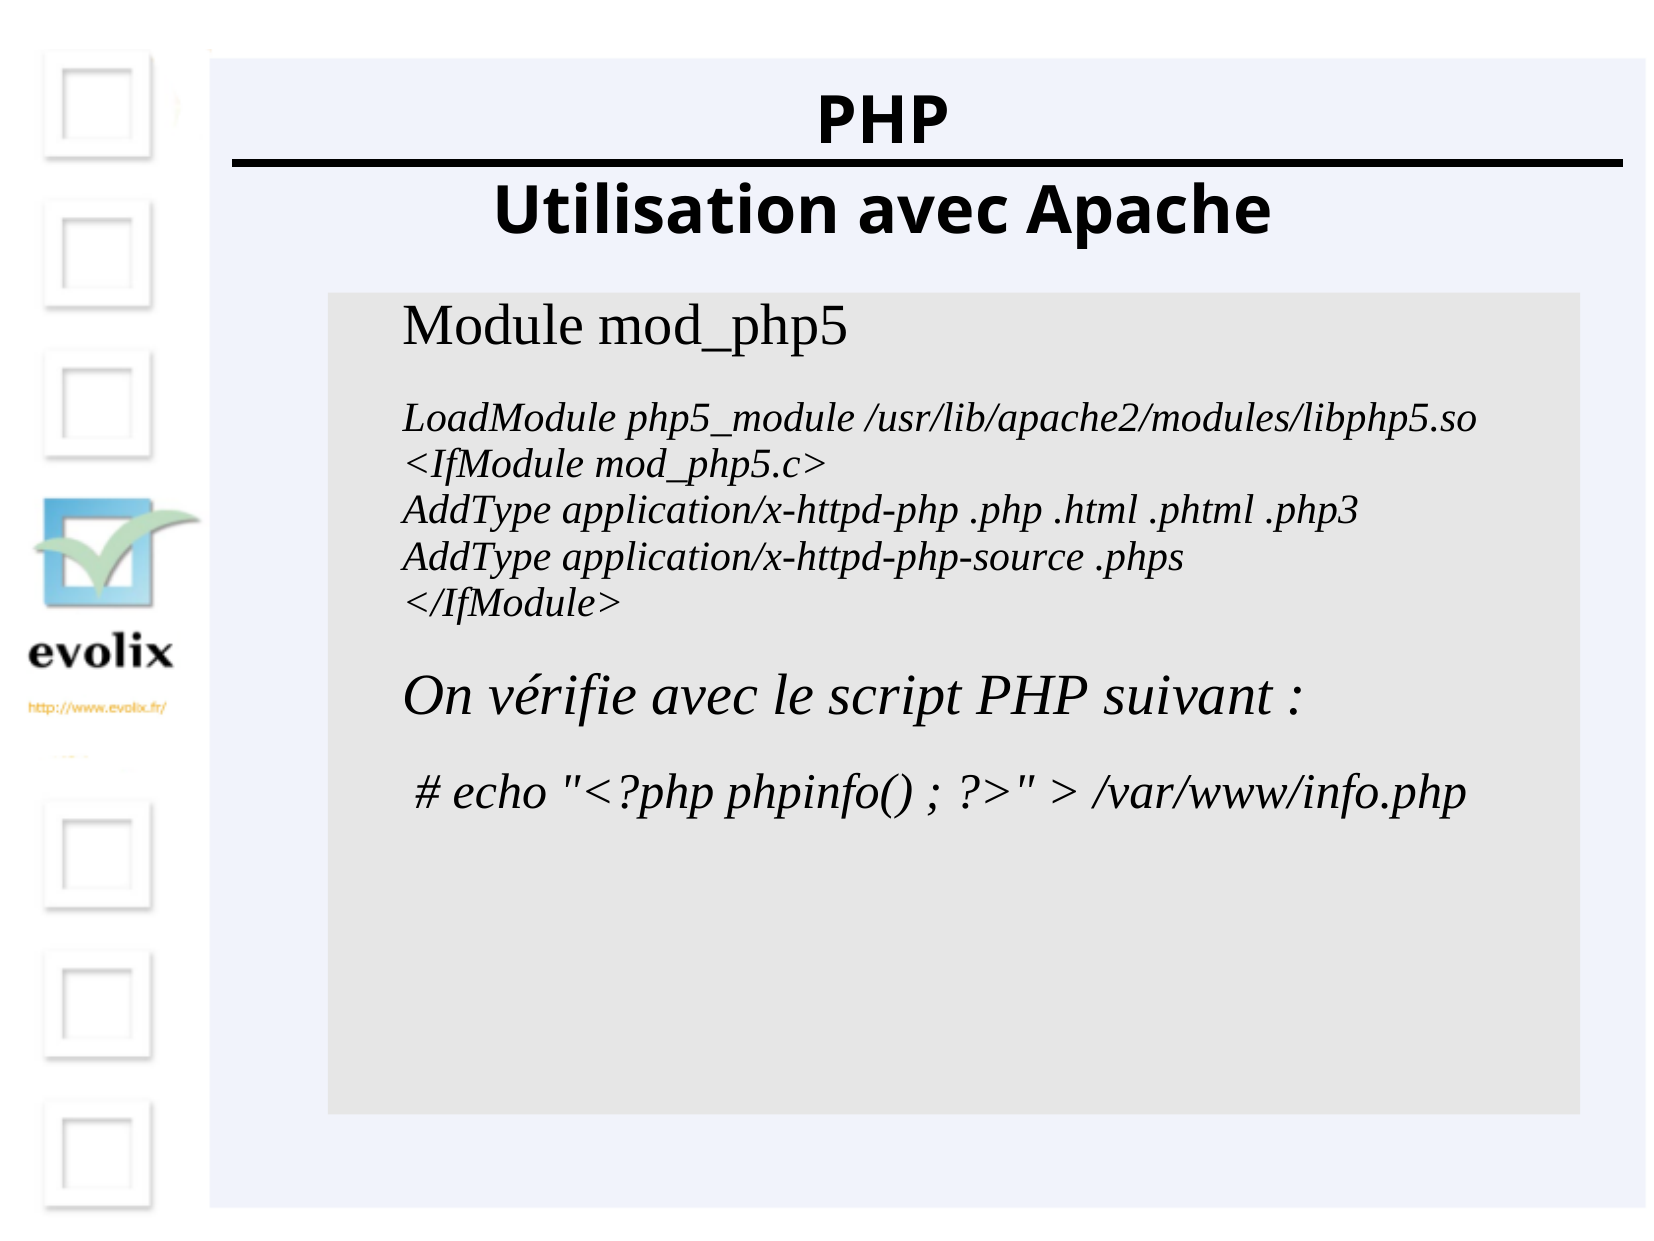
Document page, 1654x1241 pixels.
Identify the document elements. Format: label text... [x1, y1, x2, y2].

title PHP Utilisation avec Apache [395, 56, 1370, 269]
text_box Module mod_php5 LoadModule php5_module /usr/lib/apache2/modules/libphp5.so <IfModule mod_php5.c> AddType application/x-httpd-php .php .html .phtml .php3 AddType application/x-httpd-php-source .phps </IfModule> On vérifie avec le script PHP suivant : # echo "<?php phpinfo() ; ?>" > /var/www/info.php [327, 292, 1581, 1115]
picture [0, 49, 1654, 1218]
